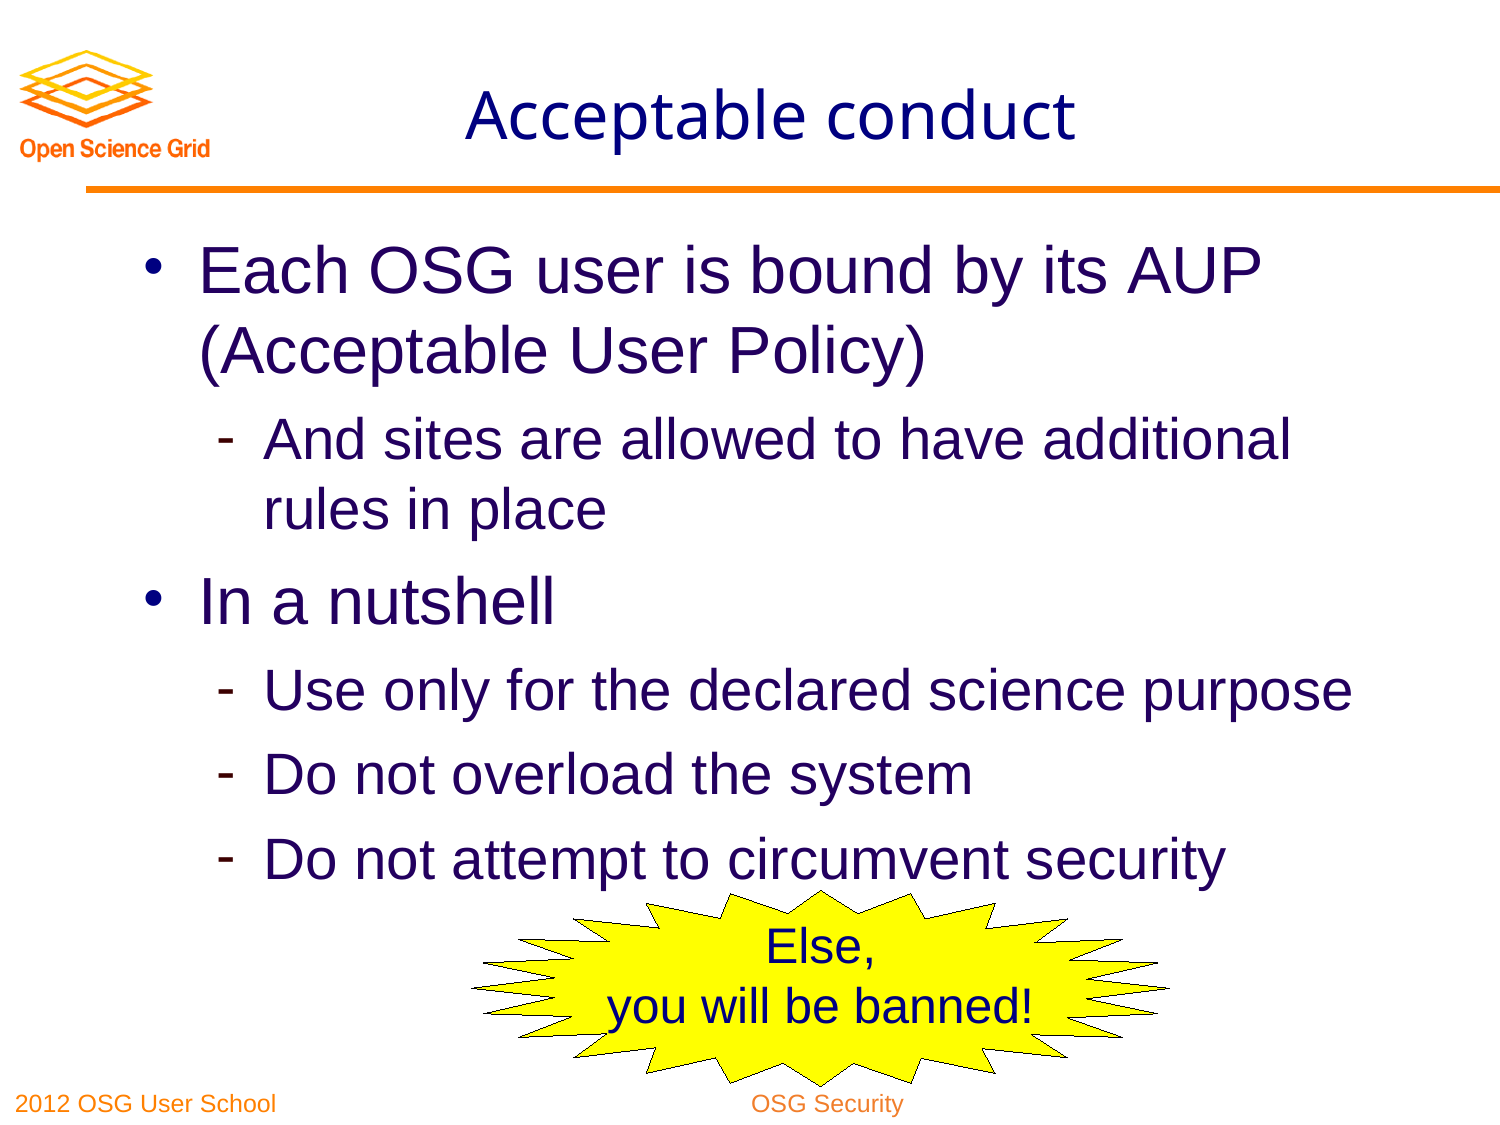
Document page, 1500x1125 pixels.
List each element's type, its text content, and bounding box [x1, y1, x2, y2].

title Acceptable conduct [201, 18, 1342, 207]
list Each OSG user is bound by its AUP (Acceptable User Policy) And sites are allowed to have additional rules in place In a nutshell Use only for the declared science purpose Do not overload the system Do not attempt to circumvent security [127, 218, 1403, 962]
text_box Else, you will be banned! [471, 890, 1170, 1087]
picture [0, 27, 201, 179]
